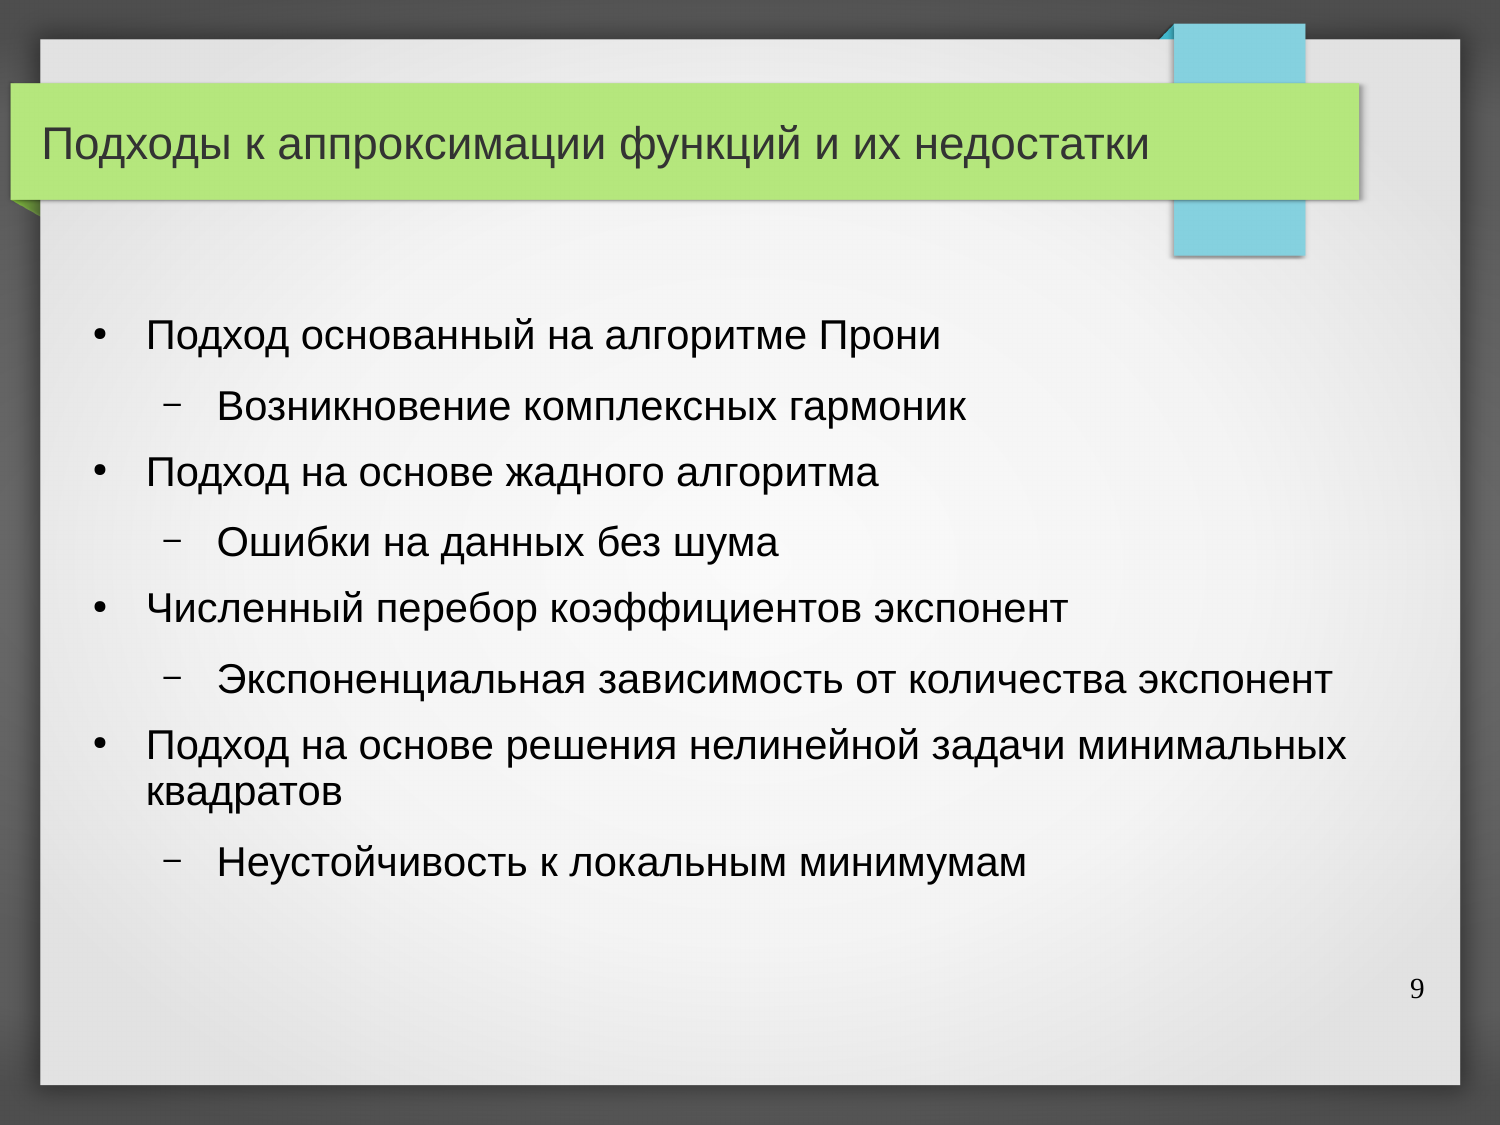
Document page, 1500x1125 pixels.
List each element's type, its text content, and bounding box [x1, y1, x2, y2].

title Подходы к аппроксимации функций и их недостатки [41, 59, 1471, 229]
list Подход основанный на алгоритме Прони Возникновение комплексных гармоник Подход на основе жадного алгоритма Ошибки на данных без шума Численный перебор коэффициентов экспонент Экспоненциальная зависимость от количества экспонент Подход на основе решения нелинейной задачи минимальных квадратов Неустойчивость к локальным минимумам [75, 311, 1395, 965]
picture [0, 0, 1500, 1125]
